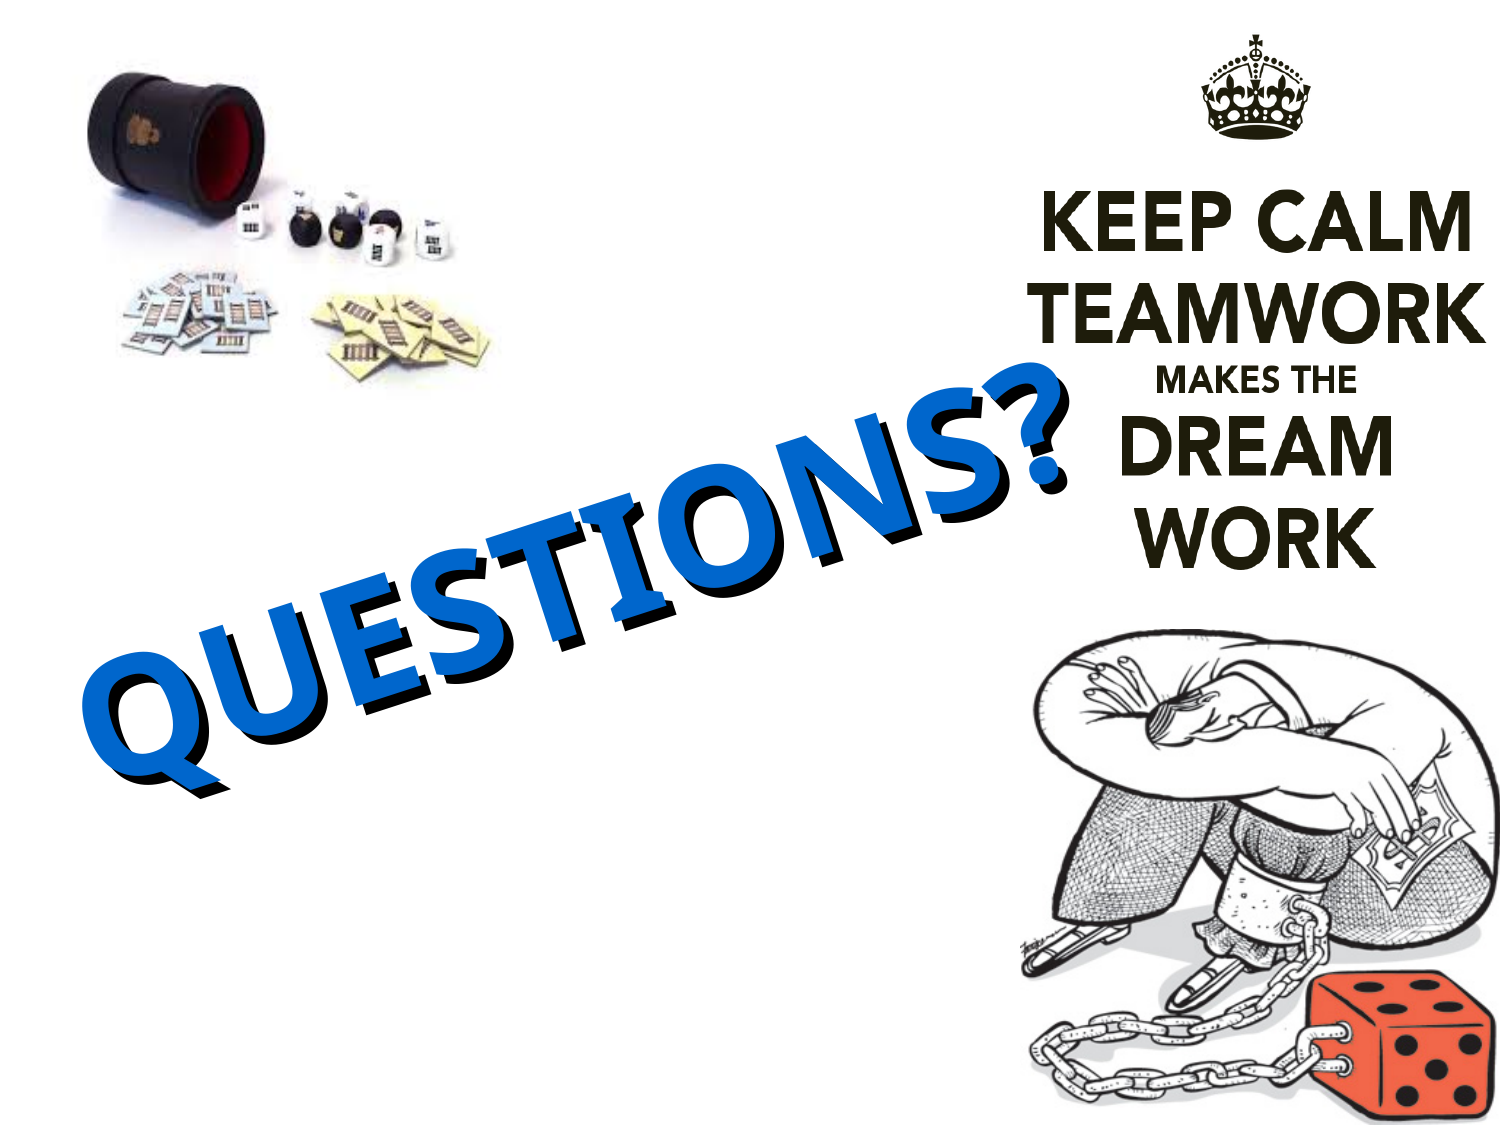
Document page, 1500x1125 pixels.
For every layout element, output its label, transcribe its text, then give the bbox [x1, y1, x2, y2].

picture [45, 44, 534, 405]
picture [1020, 14, 1500, 1125]
text_box QUESTIONS? [25, 295, 1109, 889]
